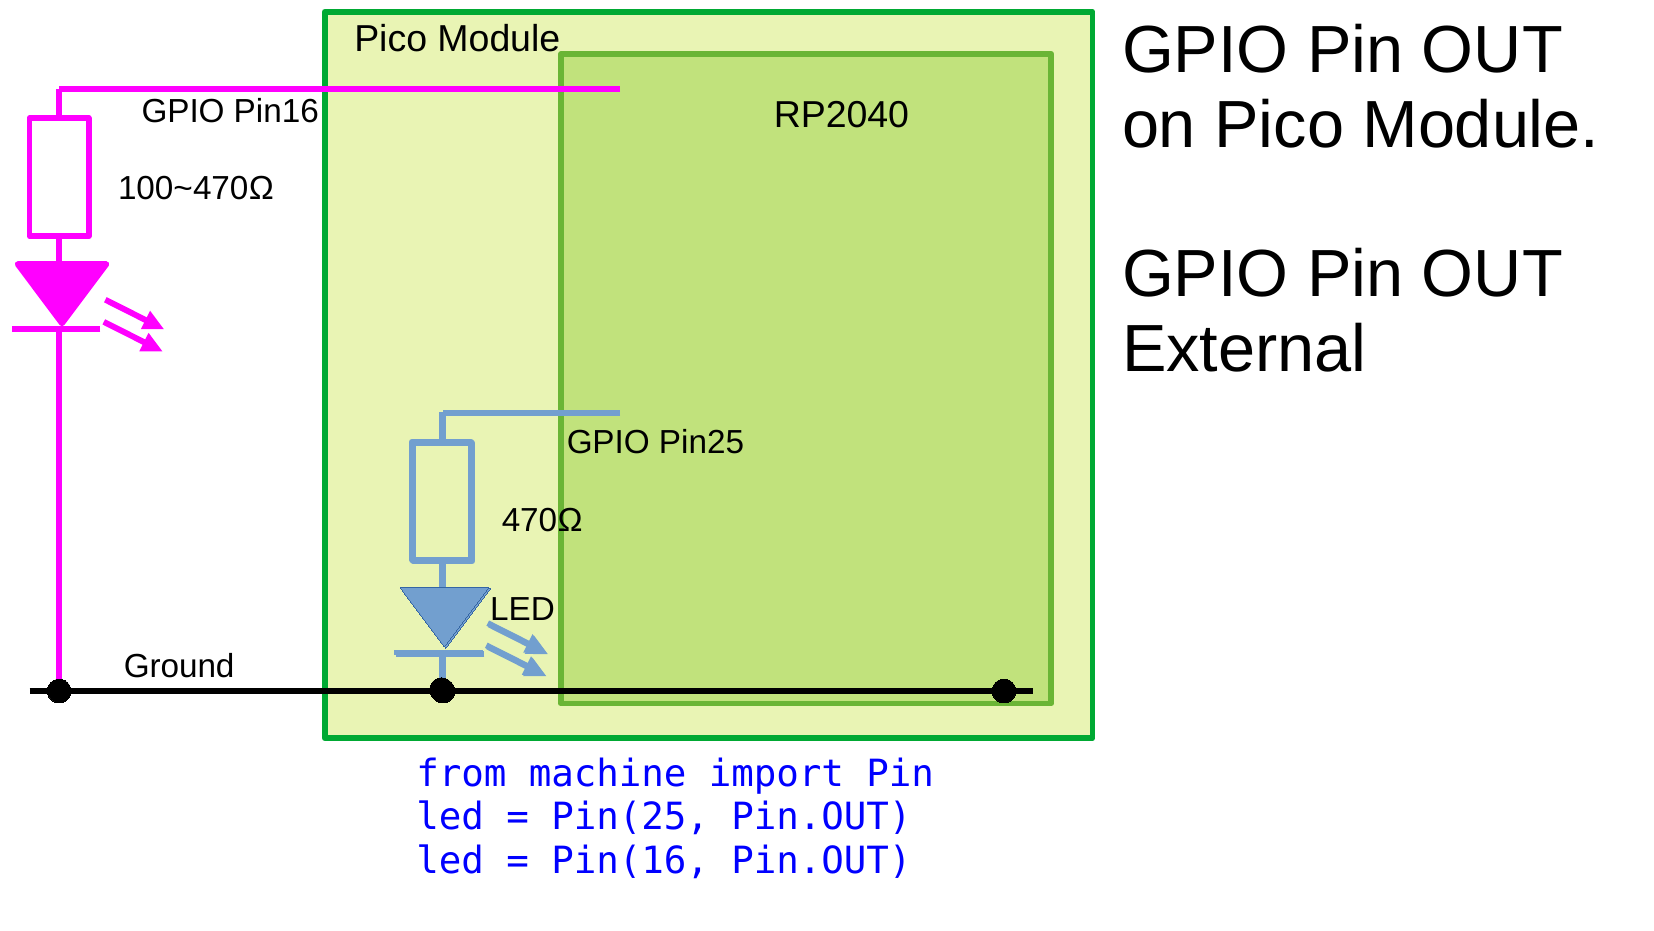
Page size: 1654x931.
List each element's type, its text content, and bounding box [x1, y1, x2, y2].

text_box 100~470Ω [118, 169, 414, 207]
text_box from machine import Pin led = Pin(25, Pin.OUT) led = Pin(16, Pin.OUT) [401, 744, 1417, 931]
text_box Pico Module [354, 17, 562, 60]
text_box [47, 679, 71, 703]
text_box GPIO Pin25 [566, 423, 774, 461]
title GPIO Pin OUT on Pico Module. GPIO Pin OUT External [1122, 11, 1654, 414]
text_box RP2040 [738, 93, 945, 136]
text_box 470Ω [501, 501, 798, 540]
text_box LED [490, 590, 573, 628]
text_box Ground [124, 647, 420, 686]
text_box [17, 264, 107, 324]
text_box GPIO Pin16 [141, 92, 349, 130]
text_box [324, 11, 1093, 739]
